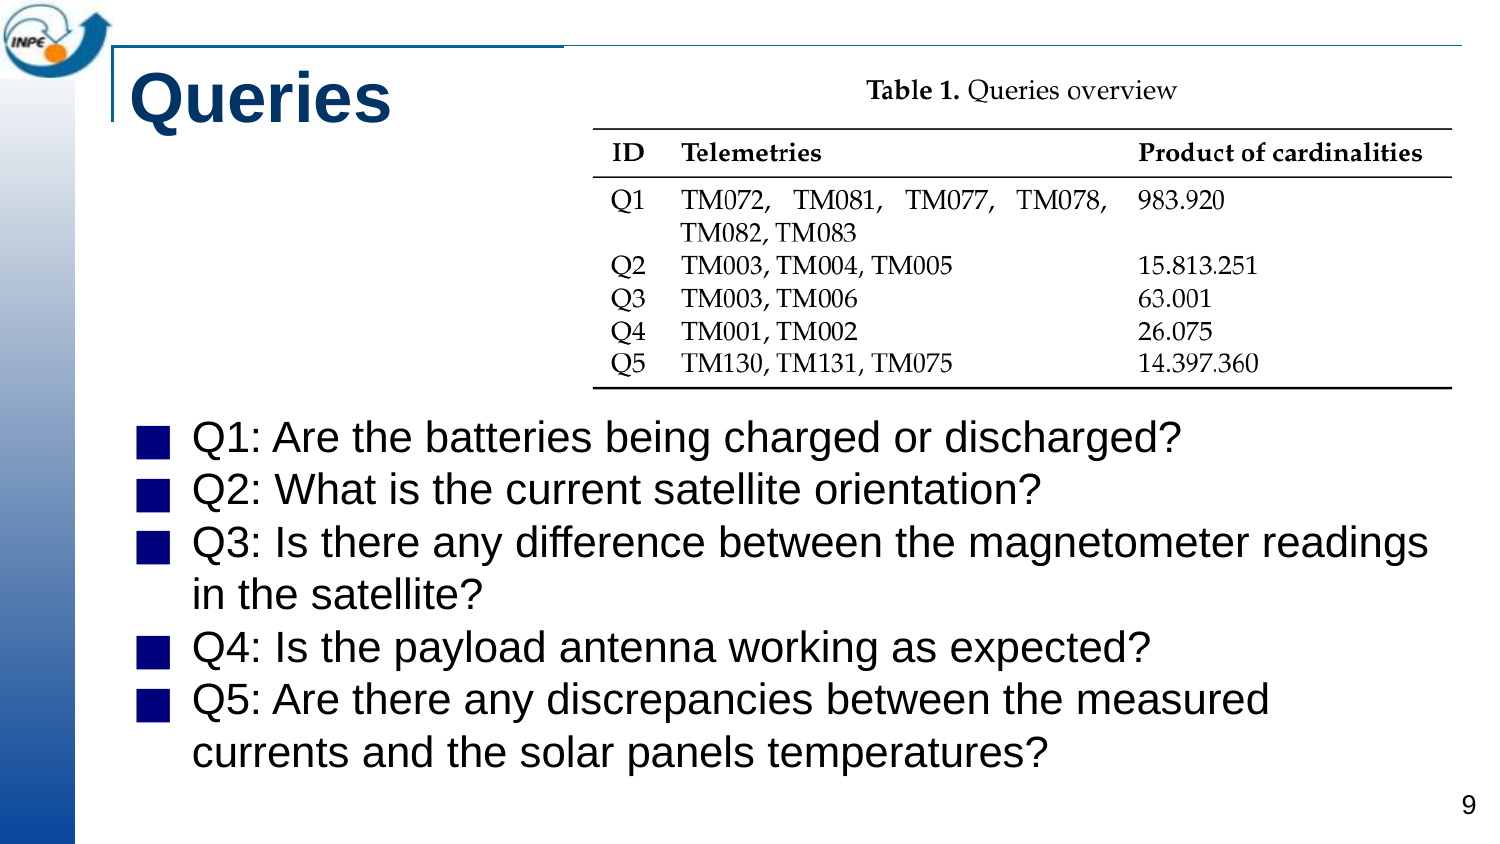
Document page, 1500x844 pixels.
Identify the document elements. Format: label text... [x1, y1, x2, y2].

picture [564, 46, 1487, 410]
list Q1: Are the batteries being charged or discharged? Q2: What is the current satellite orientation? Q3: Is there any difference between the magnetometer readings in the satellite? Q4: Is the payload antenna working as expected? Q5: Are there any discrepancies between the measured currents and the solar panels temperatures? [99, 399, 1450, 769]
title Queries [112, 46, 564, 141]
picture [0, 0, 113, 79]
slide_number <number> [1403, 779, 1494, 844]
